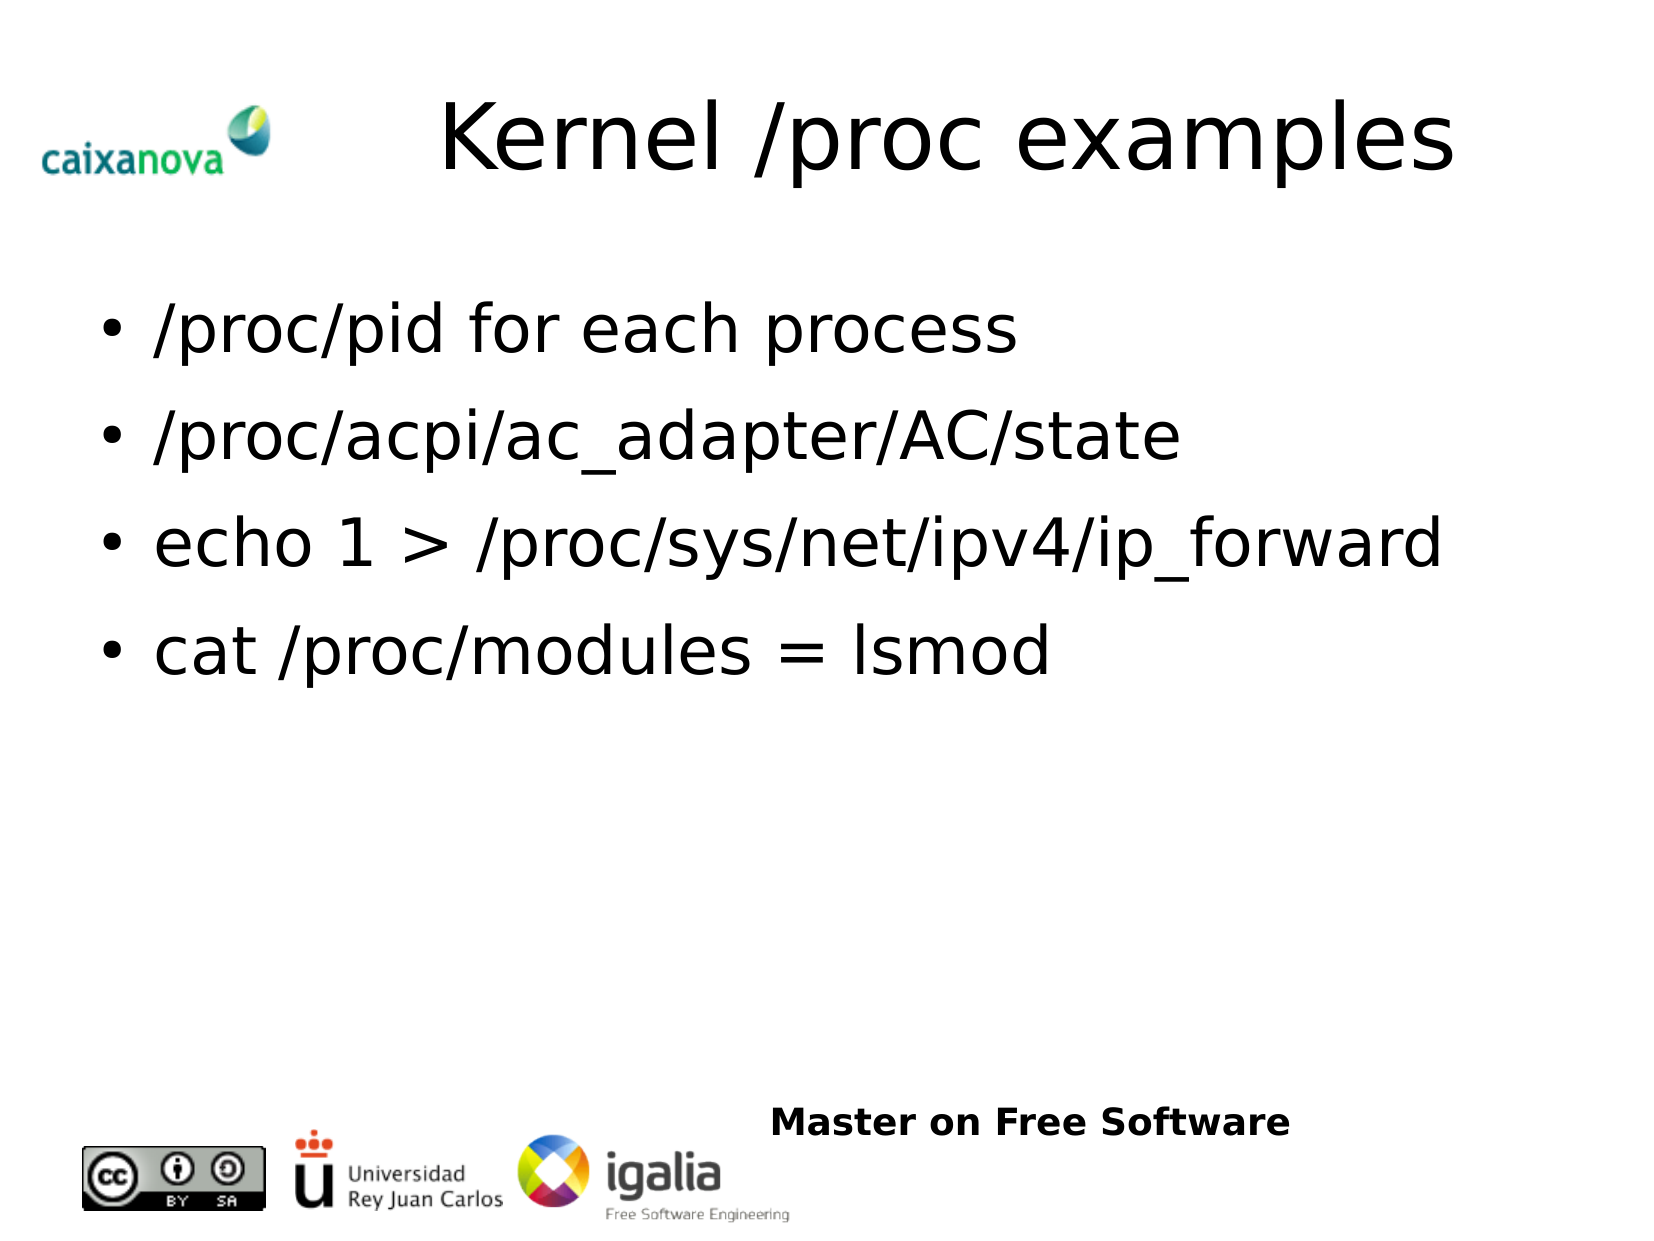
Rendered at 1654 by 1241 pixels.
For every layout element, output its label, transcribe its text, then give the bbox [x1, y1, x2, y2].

picture [295, 1121, 811, 1235]
picture [29, 73, 284, 207]
list /proc/pid for each process /proc/acpi/ac_adapter/AC/state echo 1 > /proc/sys/net/ipv4/ip_forward cat /proc/modules = lsmod [82, 290, 1571, 1093]
title Kernel /proc examples [295, 38, 1601, 237]
picture [82, 1146, 266, 1211]
